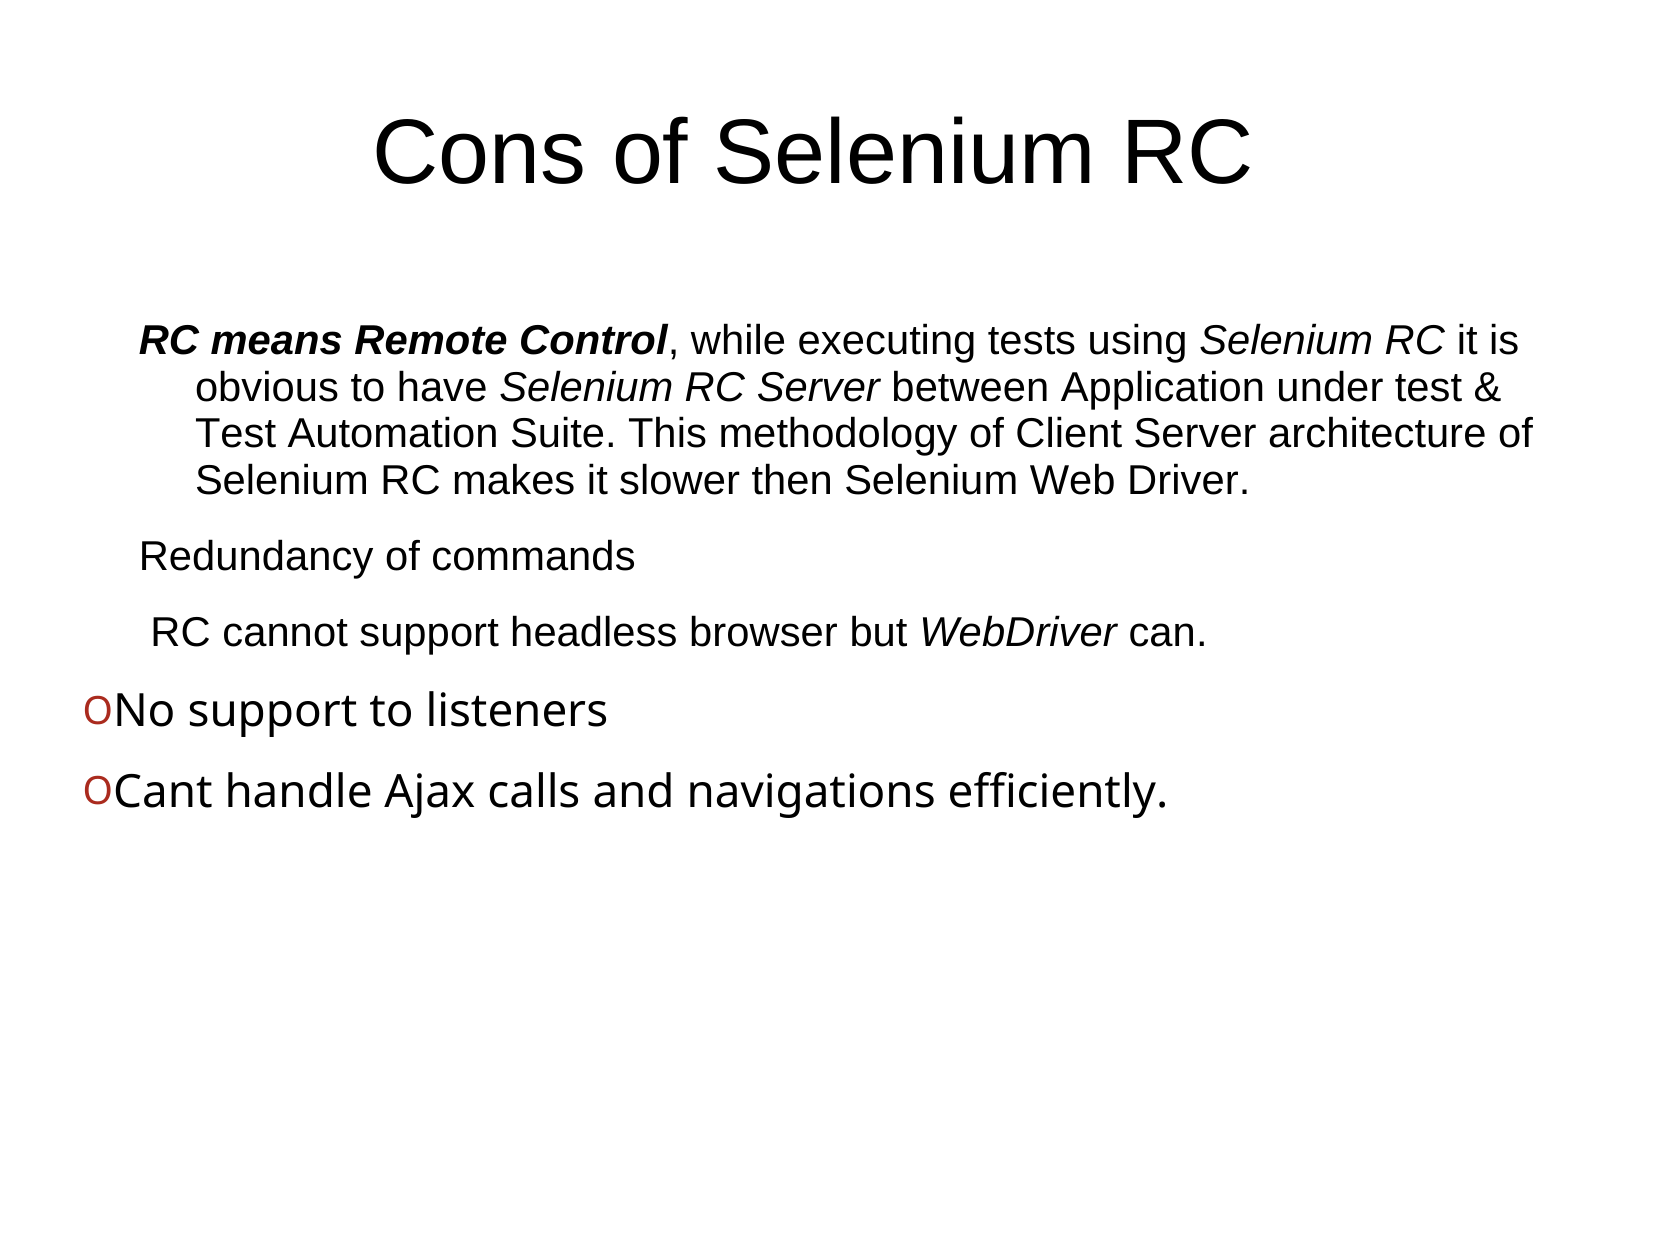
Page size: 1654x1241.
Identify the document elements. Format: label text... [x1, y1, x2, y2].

list RC means Remote Control, while executing tests using Selenium RC it is obvious to have Selenium RC Server between Application under test & Test Automation Suite. This methodology of Client Server architecture of Selenium RC makes it slower then Selenium Web Driver. Redundancy of commands RC cannot support headless browser but WebDriver can. No support to listeners Cant handle Ajax calls and navigations efficiently. [82, 312, 1571, 1132]
title Cons of Selenium RC [82, 49, 1571, 257]
